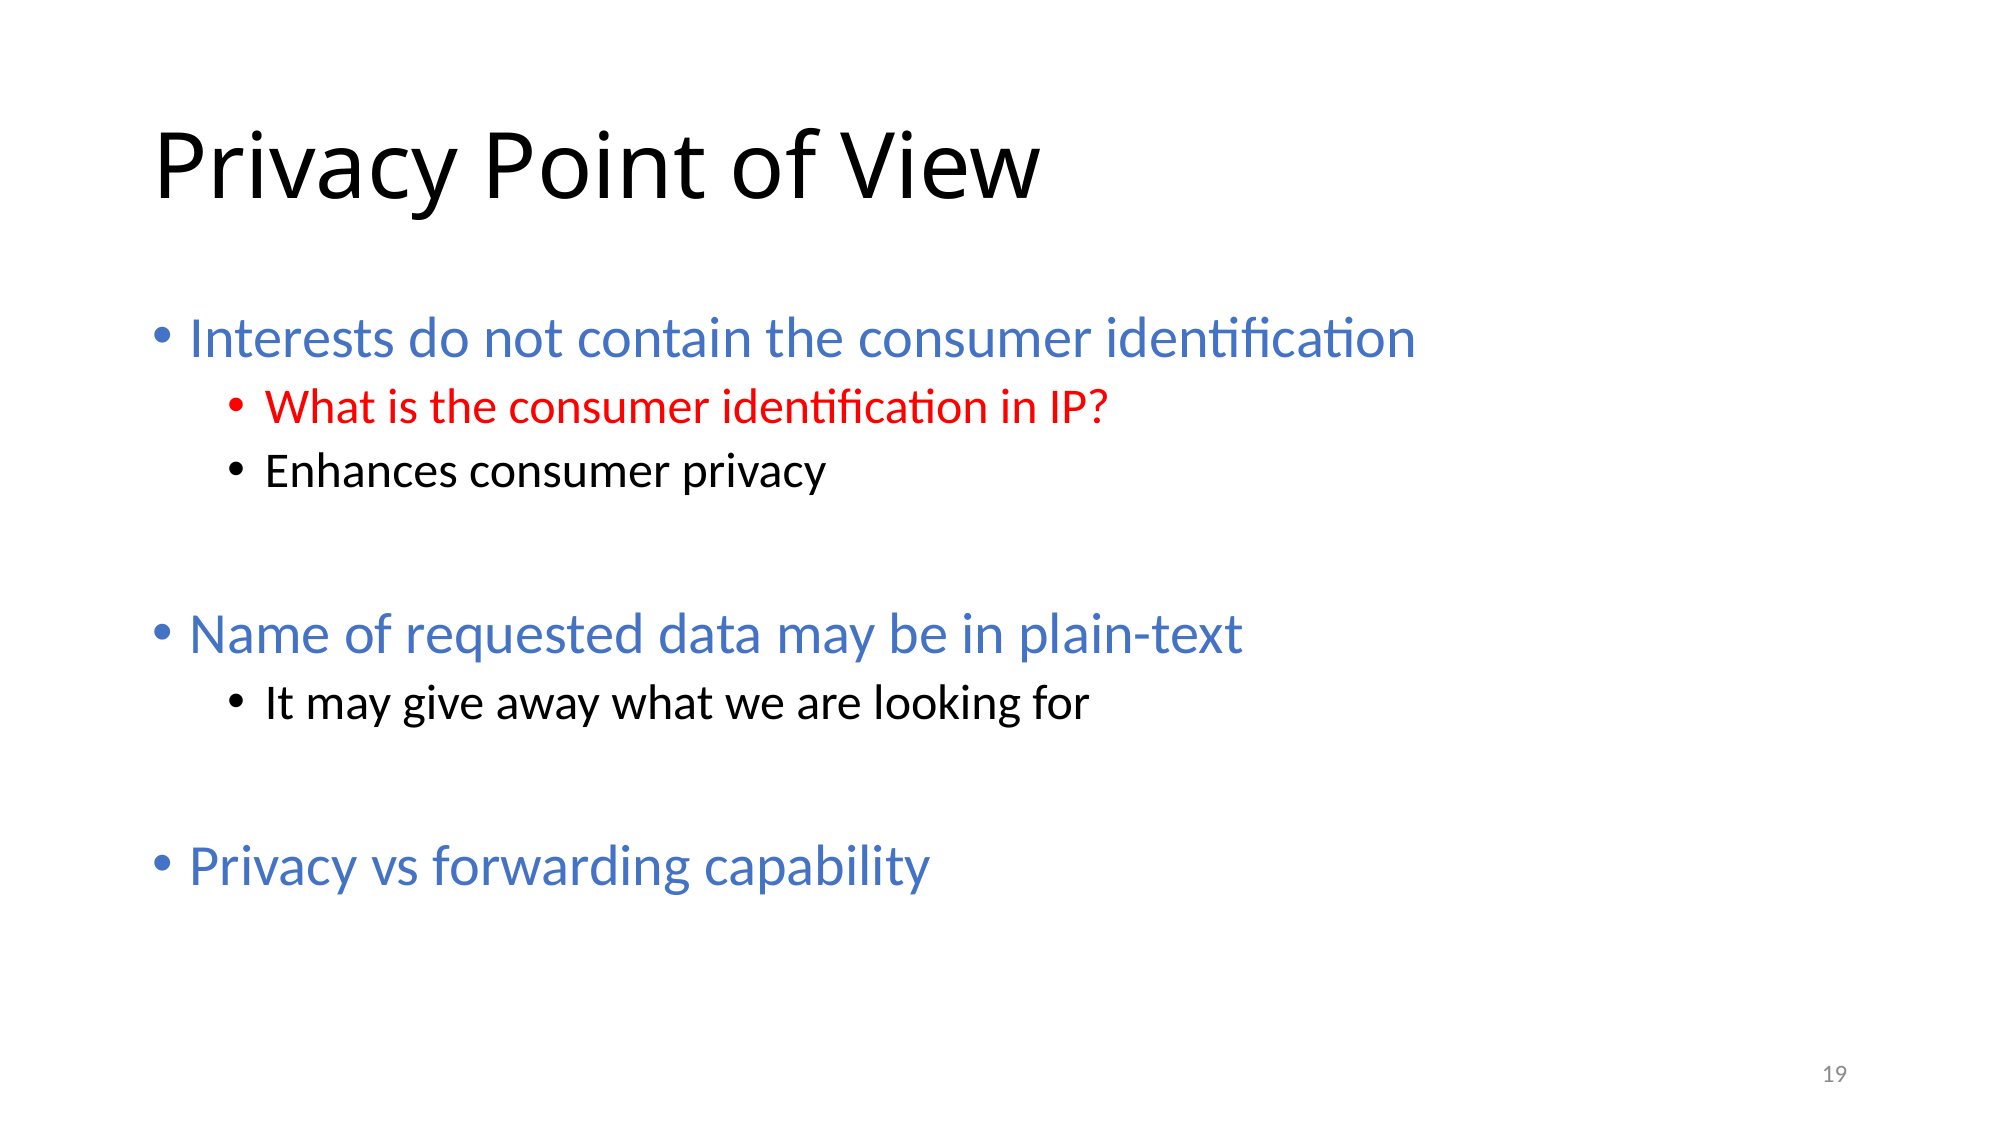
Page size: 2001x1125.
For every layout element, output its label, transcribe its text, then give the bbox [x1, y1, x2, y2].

slide_number <number> [1412, 1042, 1863, 1103]
list Interests do not contain the consumer identification What is the consumer identification in IP? Enhances consumer privacy Name of requested data may be in plain-text It may give away what we are looking for Privacy vs forwarding capability [137, 299, 1863, 1014]
title Privacy Point of View [137, 59, 1863, 278]
